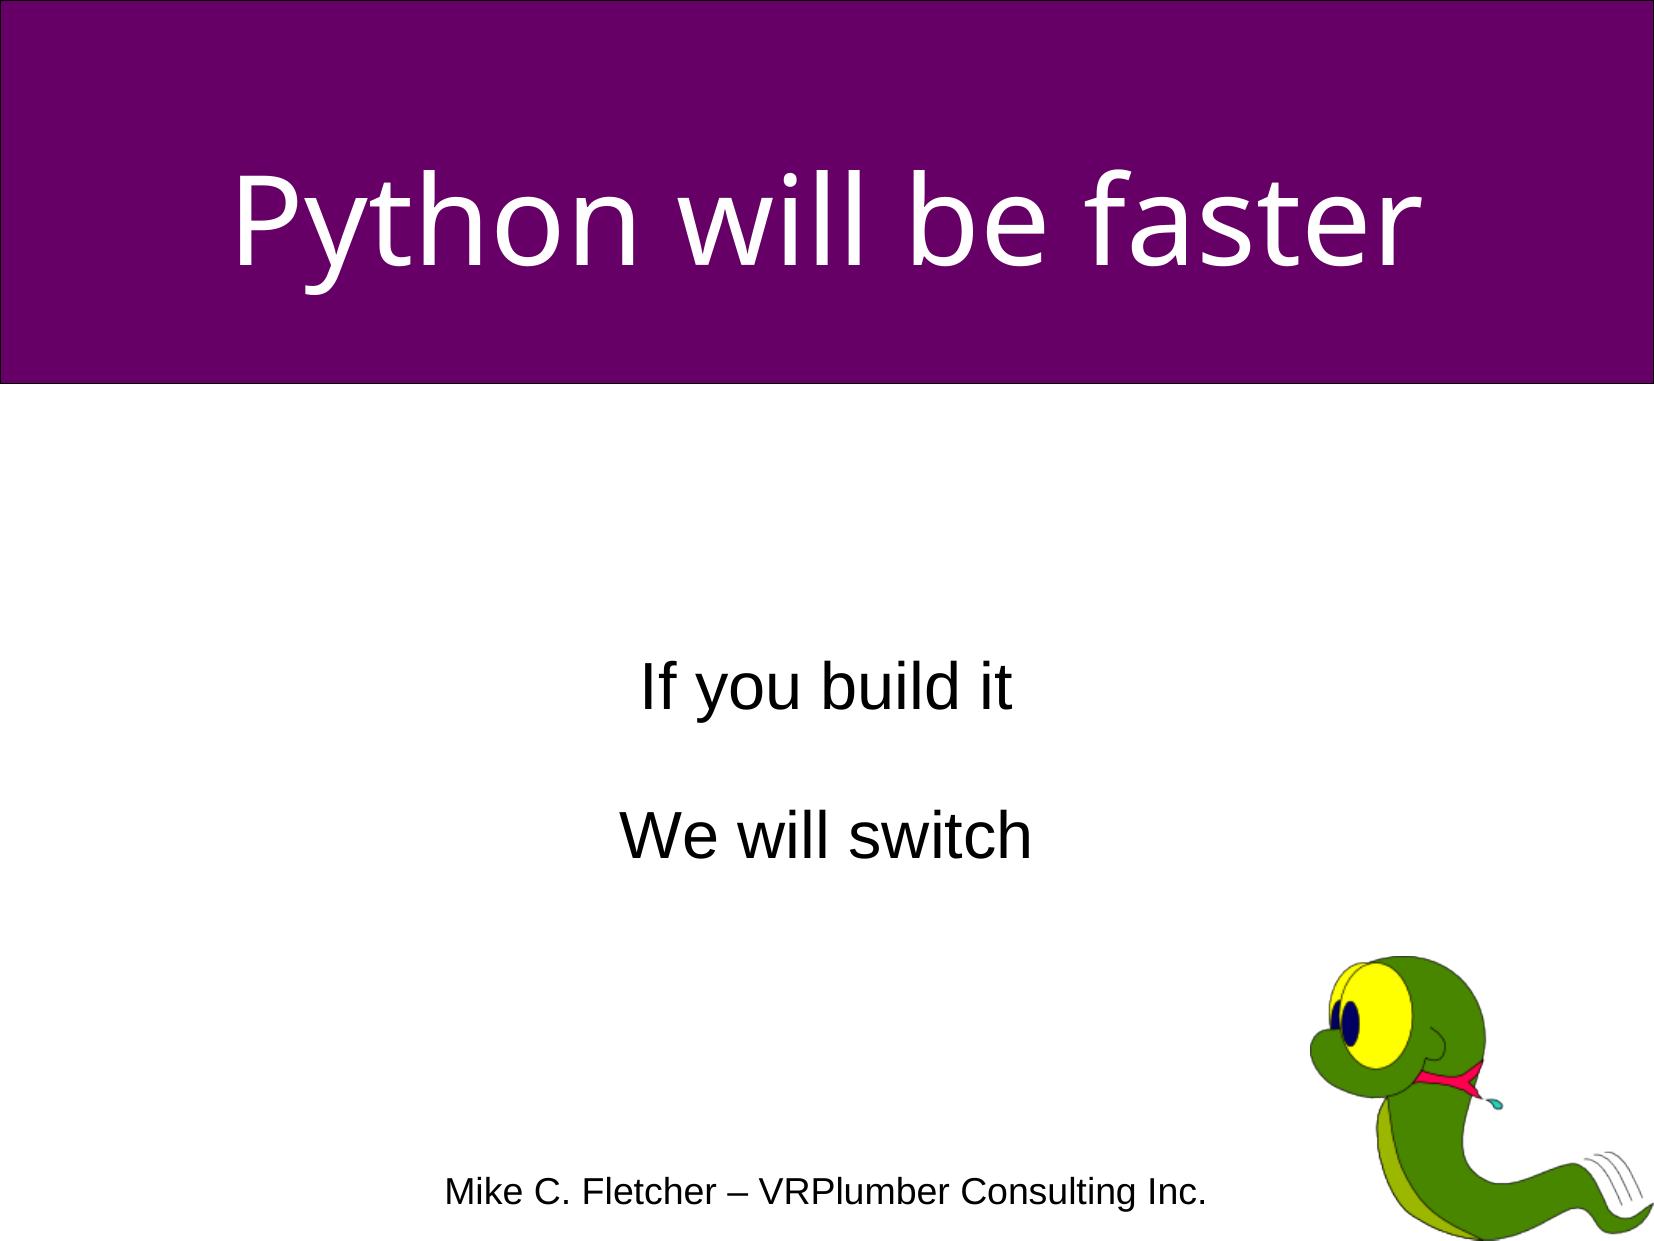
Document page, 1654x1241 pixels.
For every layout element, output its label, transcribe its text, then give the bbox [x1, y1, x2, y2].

title Python will be faster [82, 49, 1571, 384]
picture [1310, 956, 1654, 1241]
subtitle If you build it We will switch [82, 420, 1571, 1102]
